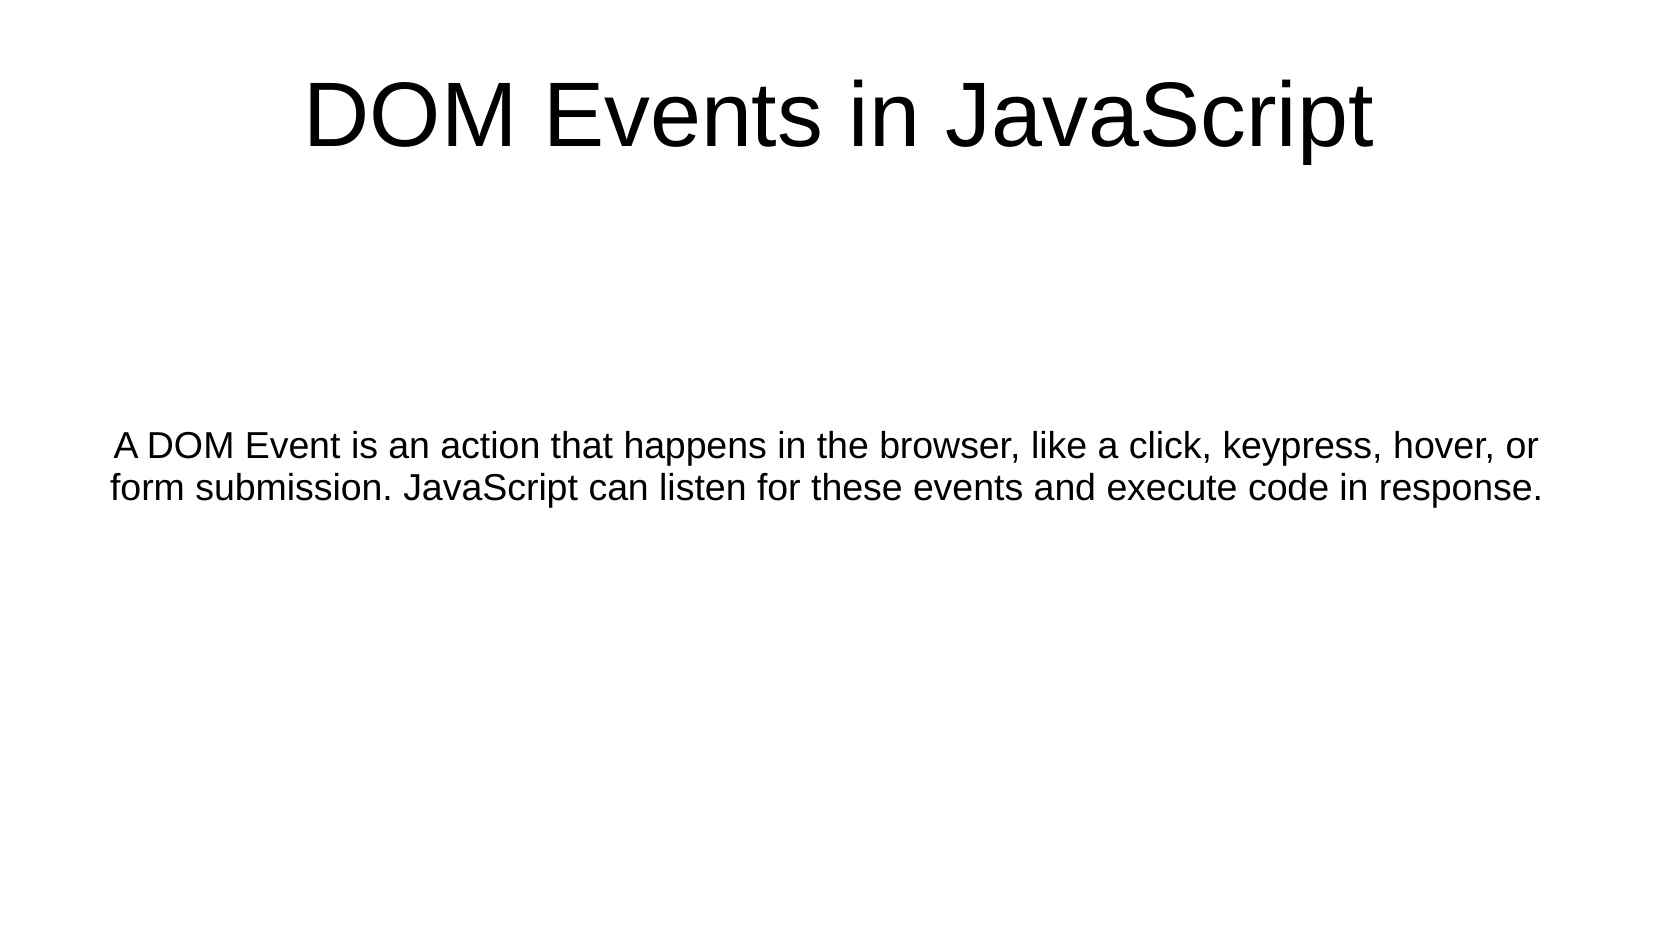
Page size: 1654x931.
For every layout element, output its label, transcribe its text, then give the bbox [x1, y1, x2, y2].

title DOM Events in JavaScript [82, 37, 1571, 193]
subtitle A DOM Event is an action that happens in the browser, like a click, keypress, hover, or form submission. JavaScript can listen for these events and execute code in response. [82, 217, 1571, 758]
